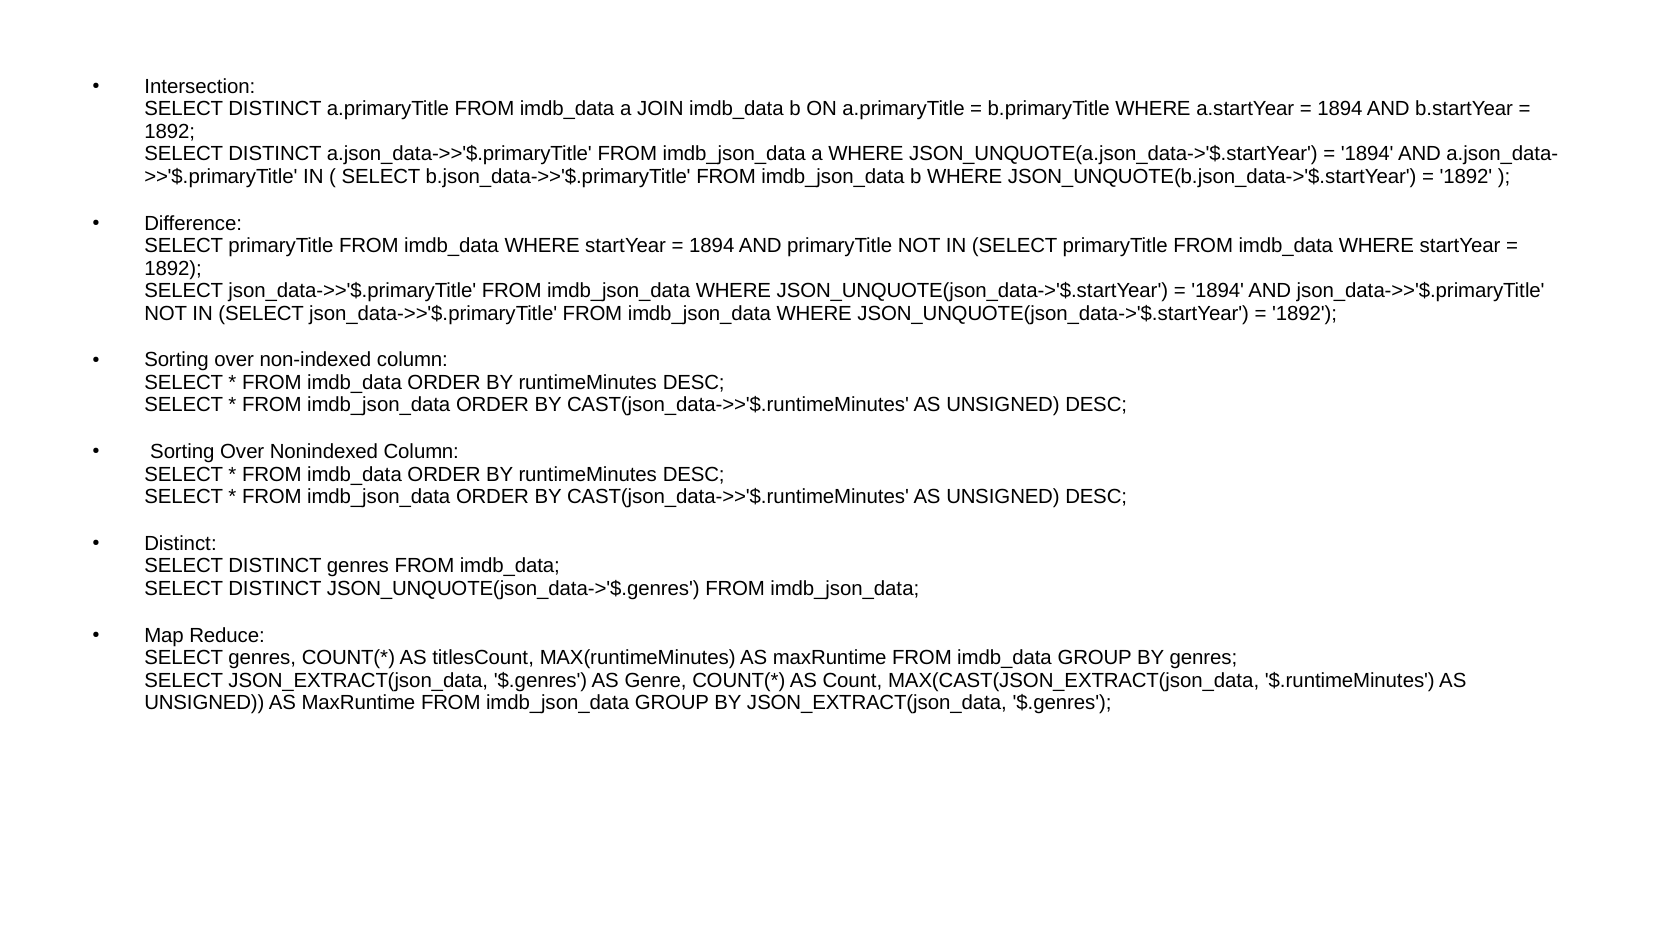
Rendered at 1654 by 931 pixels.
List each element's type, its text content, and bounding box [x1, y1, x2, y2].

list Intersection: SELECT DISTINCT a.primaryTitle FROM imdb_data a JOIN imdb_data b ON a.primaryTitle = b.primaryTitle WHERE a.startYear = 1894 AND b.startYear = 1892; SELECT DISTINCT a.json_data->>'$.primaryTitle' FROM imdb_json_data a WHERE JSON_UNQUOTE(a.json_data->'$.startYear') = '1894' AND a.json_data->>'$.primaryTitle' IN ( SELECT b.json_data->>'$.primaryTitle' FROM imdb_json_data b WHERE JSON_UNQUOTE(b.json_data->'$.startYear') = '1892' ); Difference: SELECT primaryTitle FROM imdb_data WHERE startYear = 1894 AND primaryTitle NOT IN (SELECT primaryTitle FROM imdb_data WHERE startYear = 1892); SELECT json_data->>'$.primaryTitle' FROM imdb_json_data WHERE JSON_UNQUOTE(json_data->'$.startYear') = '1894' AND json_data->>'$.primaryTitle' NOT IN (SELECT json_data->>'$.primaryTitle' FROM imdb_json_data WHERE JSON_UNQUOTE(json_data->'$.startYear') = '1892'); Sorting over non-indexed column: SELECT * FROM imdb_data ORDER BY runtimeMinutes DESC; SELECT * FROM imdb_json_data ORDER BY CAST(json_data->>'$.runtimeMinutes' AS UNSIGNED) DESC; Sorting Over Nonindexed Column: SELECT * FROM imdb_data ORDER BY runtimeMinutes DESC; SELECT * FROM imdb_json_data ORDER BY CAST(json_data->>'$.runtimeMinutes' AS UNSIGNED) DESC; Distinct: SELECT DISTINCT genres FROM imdb_data; SELECT DISTINCT JSON_UNQUOTE(json_data->'$.genres') FROM imdb_json_data; Map Reduce: SELECT genres, COUNT(*) AS titlesCount, MAX(runtimeMinutes) AS maxRuntime FROM imdb_data GROUP BY genres; SELECT JSON_EXTRACT(json_data, '$.genres') AS Genre, COUNT(*) AS Count, MAX(CAST(JSON_EXTRACT(json_data, '$.runtimeMinutes') AS UNSIGNED)) AS MaxRuntime FROM imdb_json_data GROUP BY JSON_EXTRACT(json_data, '$.genres'); [75, 75, 1564, 758]
